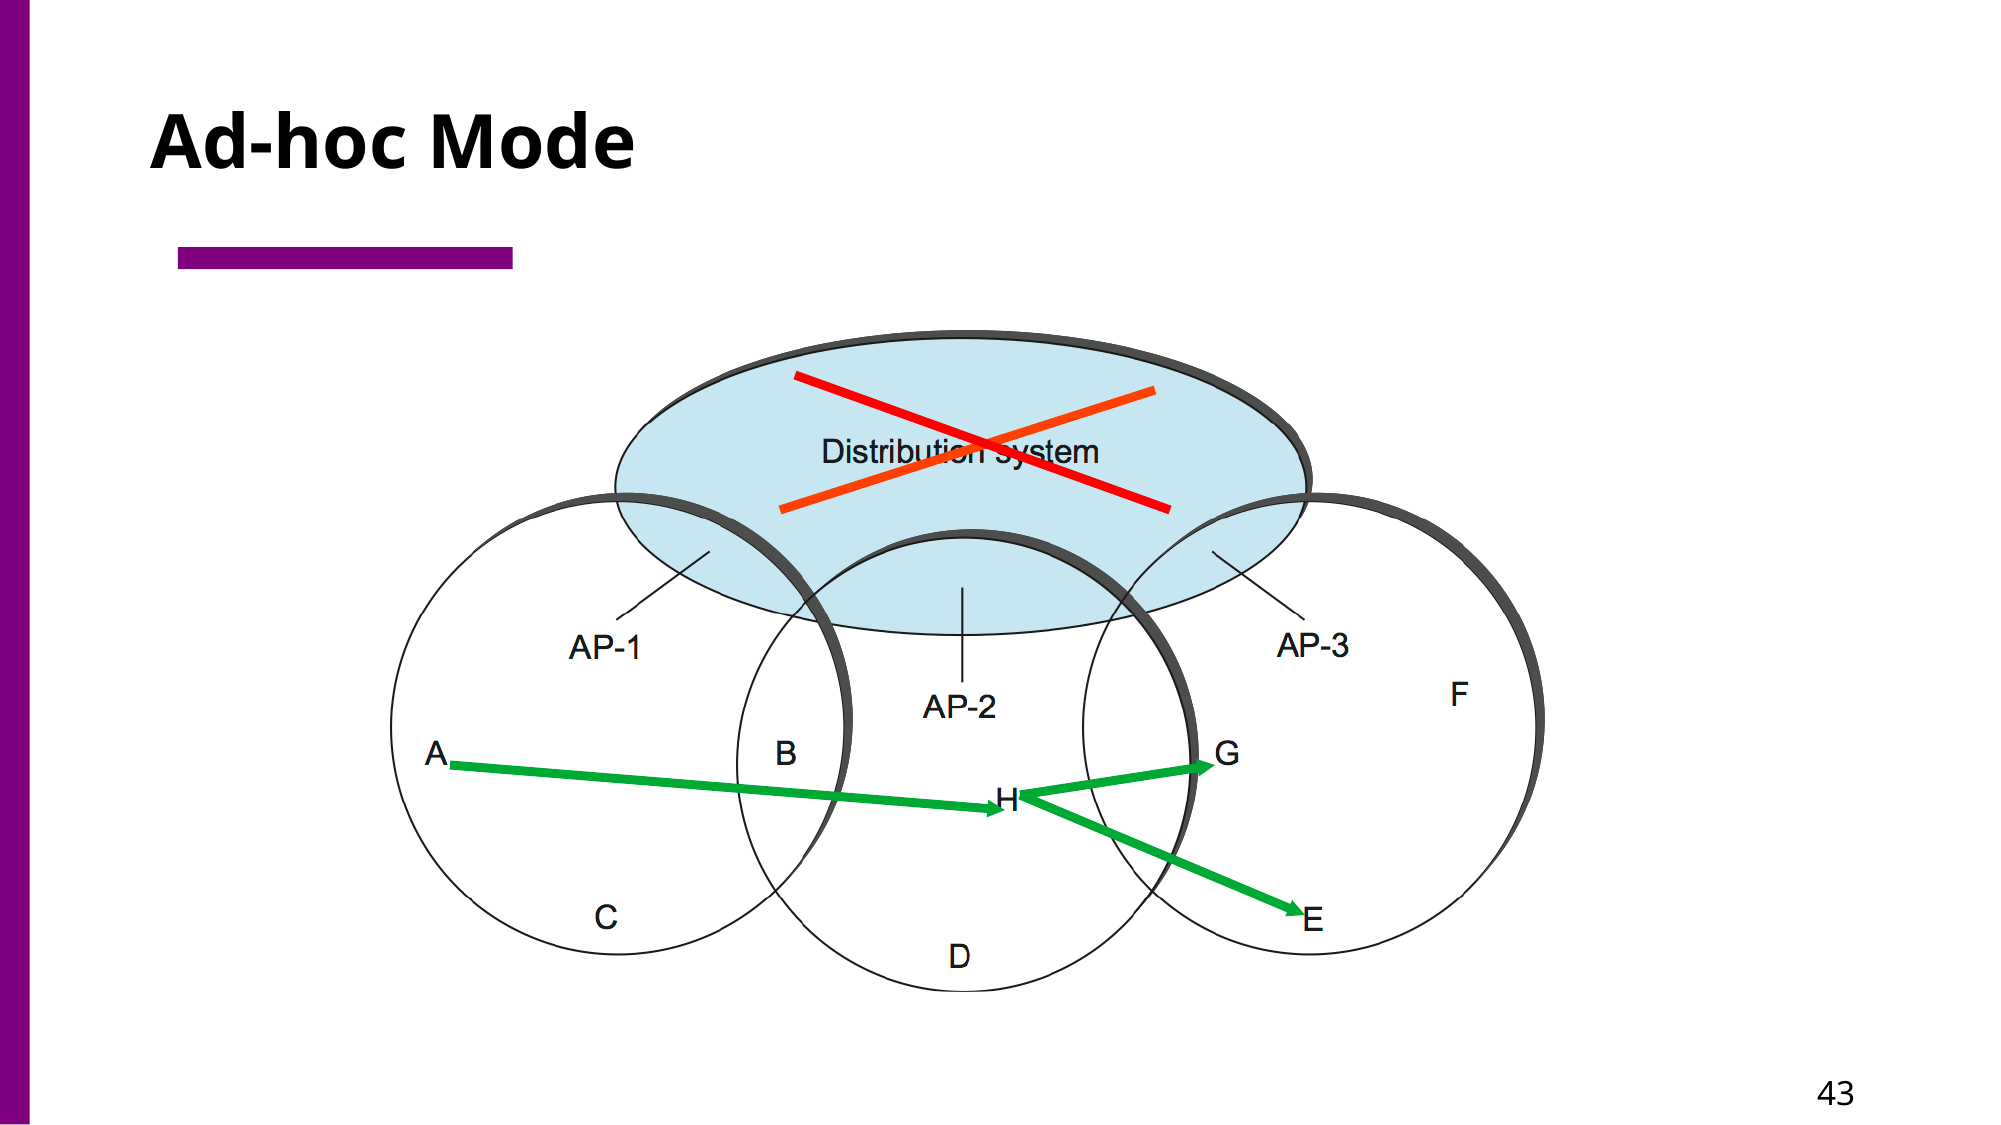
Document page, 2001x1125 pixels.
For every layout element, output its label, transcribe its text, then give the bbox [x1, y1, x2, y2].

title Ad-hoc Mode [99, 44, 1900, 233]
picture [390, 329, 1546, 992]
